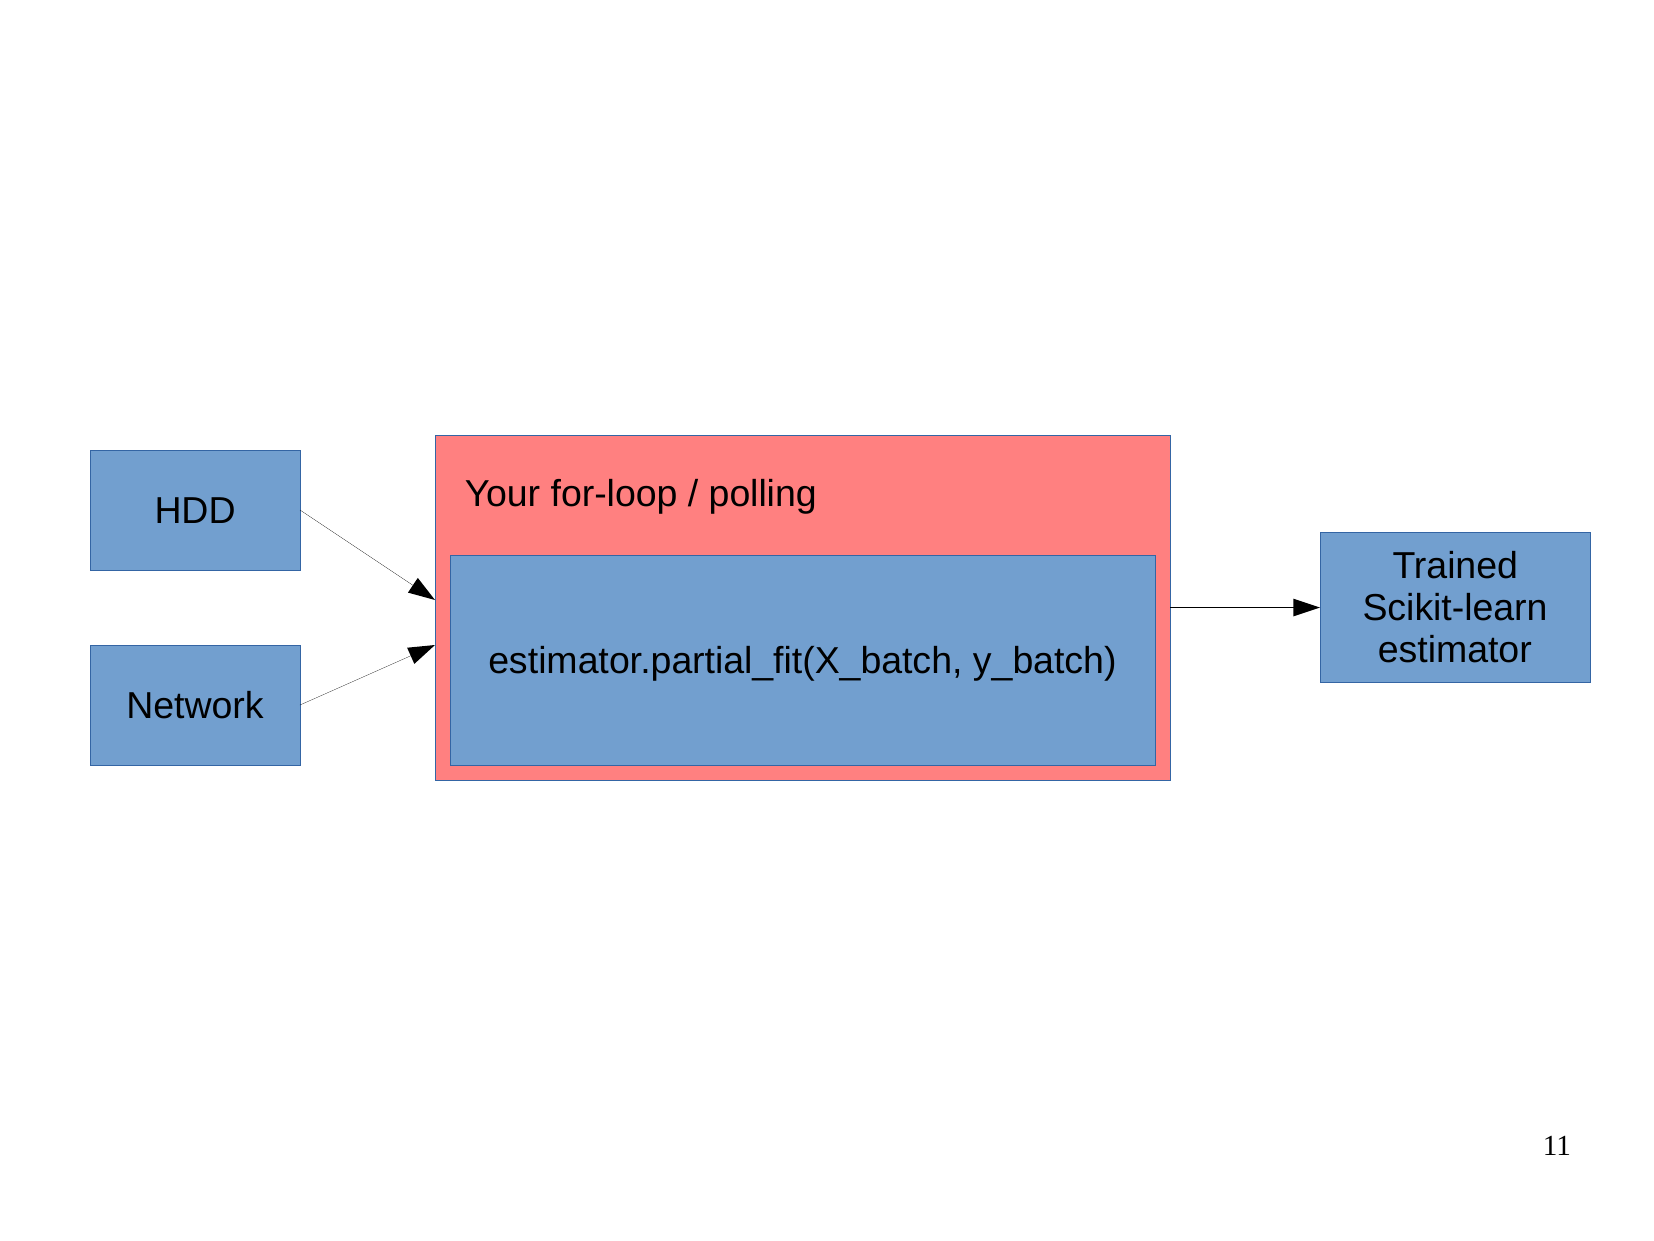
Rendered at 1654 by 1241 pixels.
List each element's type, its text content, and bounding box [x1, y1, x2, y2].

text_box [435, 435, 1171, 781]
text_box Your for-loop / polling [450, 465, 1111, 564]
text_box Trained Scikit-learn estimator [1320, 532, 1591, 683]
text_box estimator.partial_fit(X_batch, y_batch) [450, 555, 1156, 766]
text_box HDD [90, 450, 301, 571]
text_box Network [90, 645, 301, 766]
